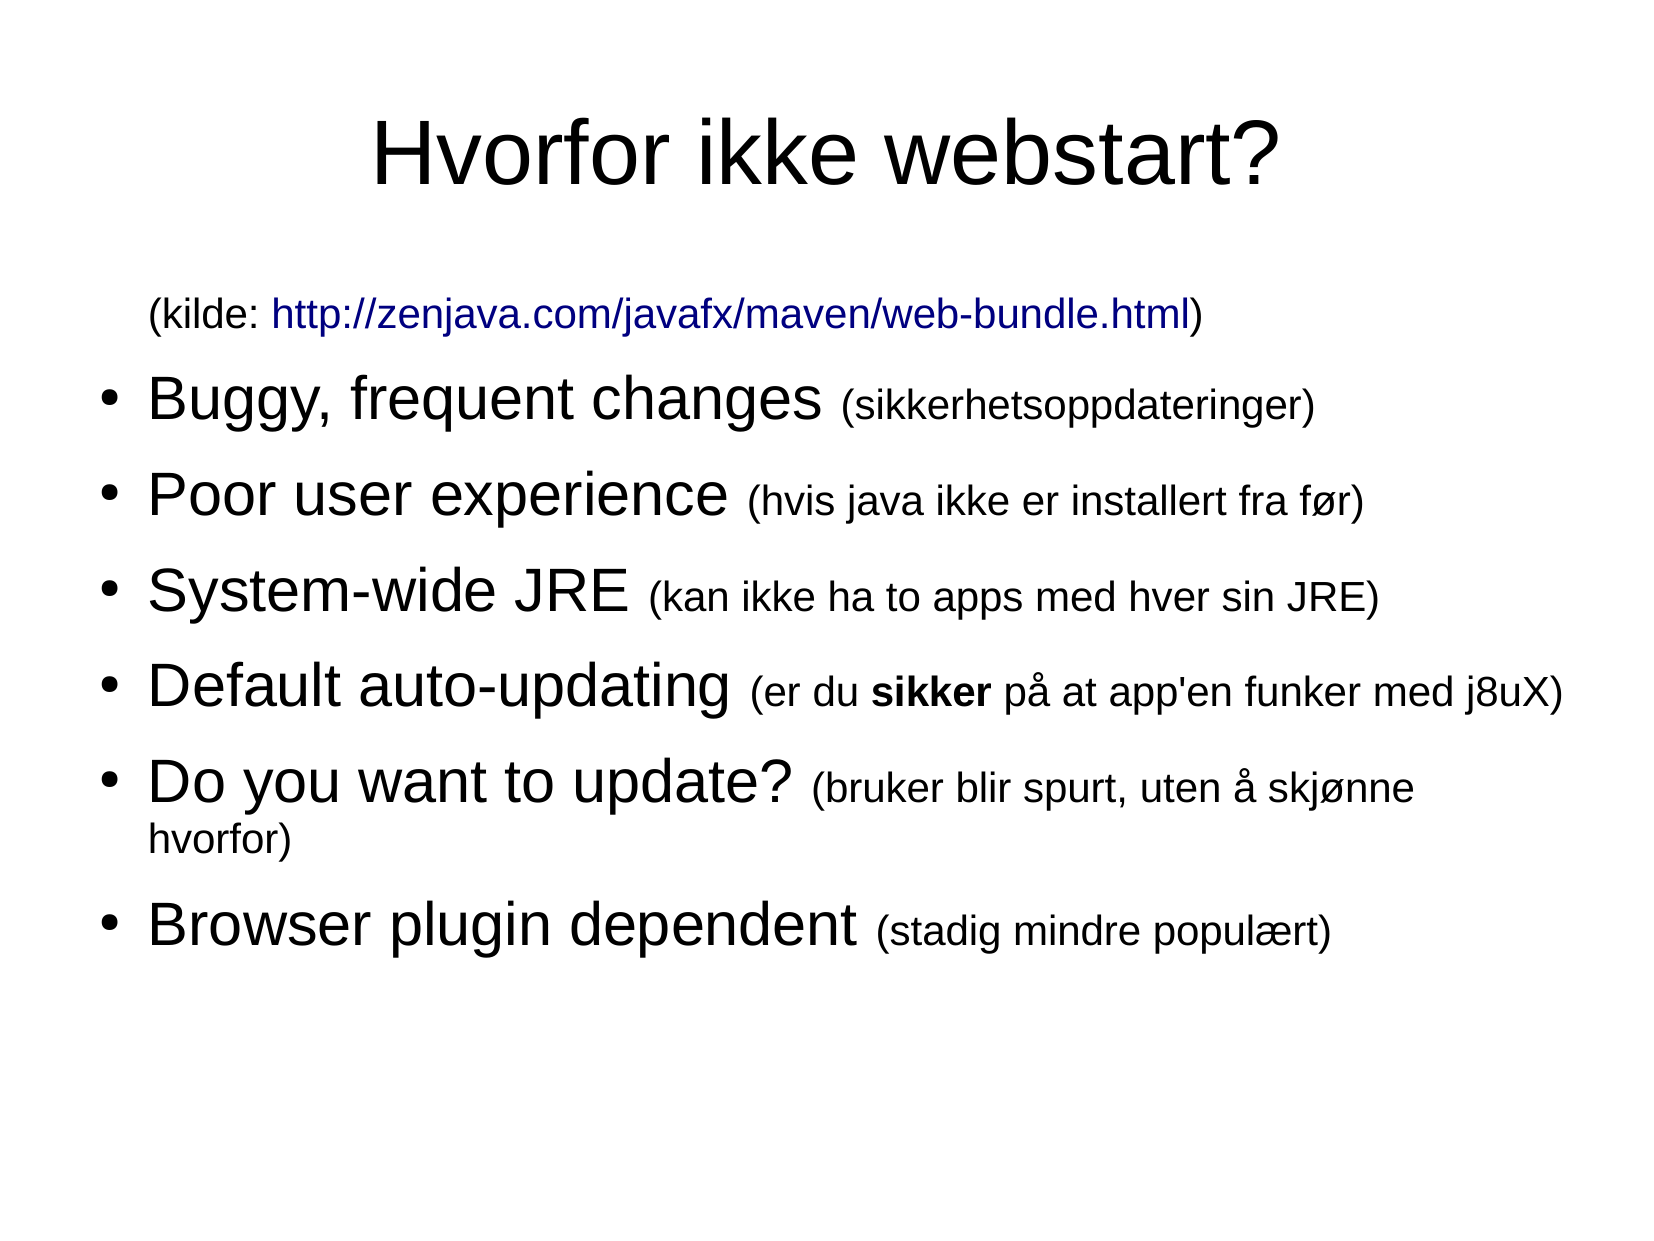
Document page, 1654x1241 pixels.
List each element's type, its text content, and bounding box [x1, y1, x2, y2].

title Hvorfor ikke webstart? [82, 49, 1571, 257]
list (kilde: http://zenjava.com/javafx/maven/web-bundle.html) Buggy, frequent changes (sikkerhetsoppdateringer) Poor user experience (hvis java ikke er installert fra før) System-wide JRE (kan ikke ha to apps med hver sin JRE) Default auto-updating (er du sikker på at app'en funker med j8uX) Do you want to update? (bruker blir spurt, uten å skjønne hvorfor) Browser plugin dependent (stadig mindre populært) [82, 290, 1571, 1010]
